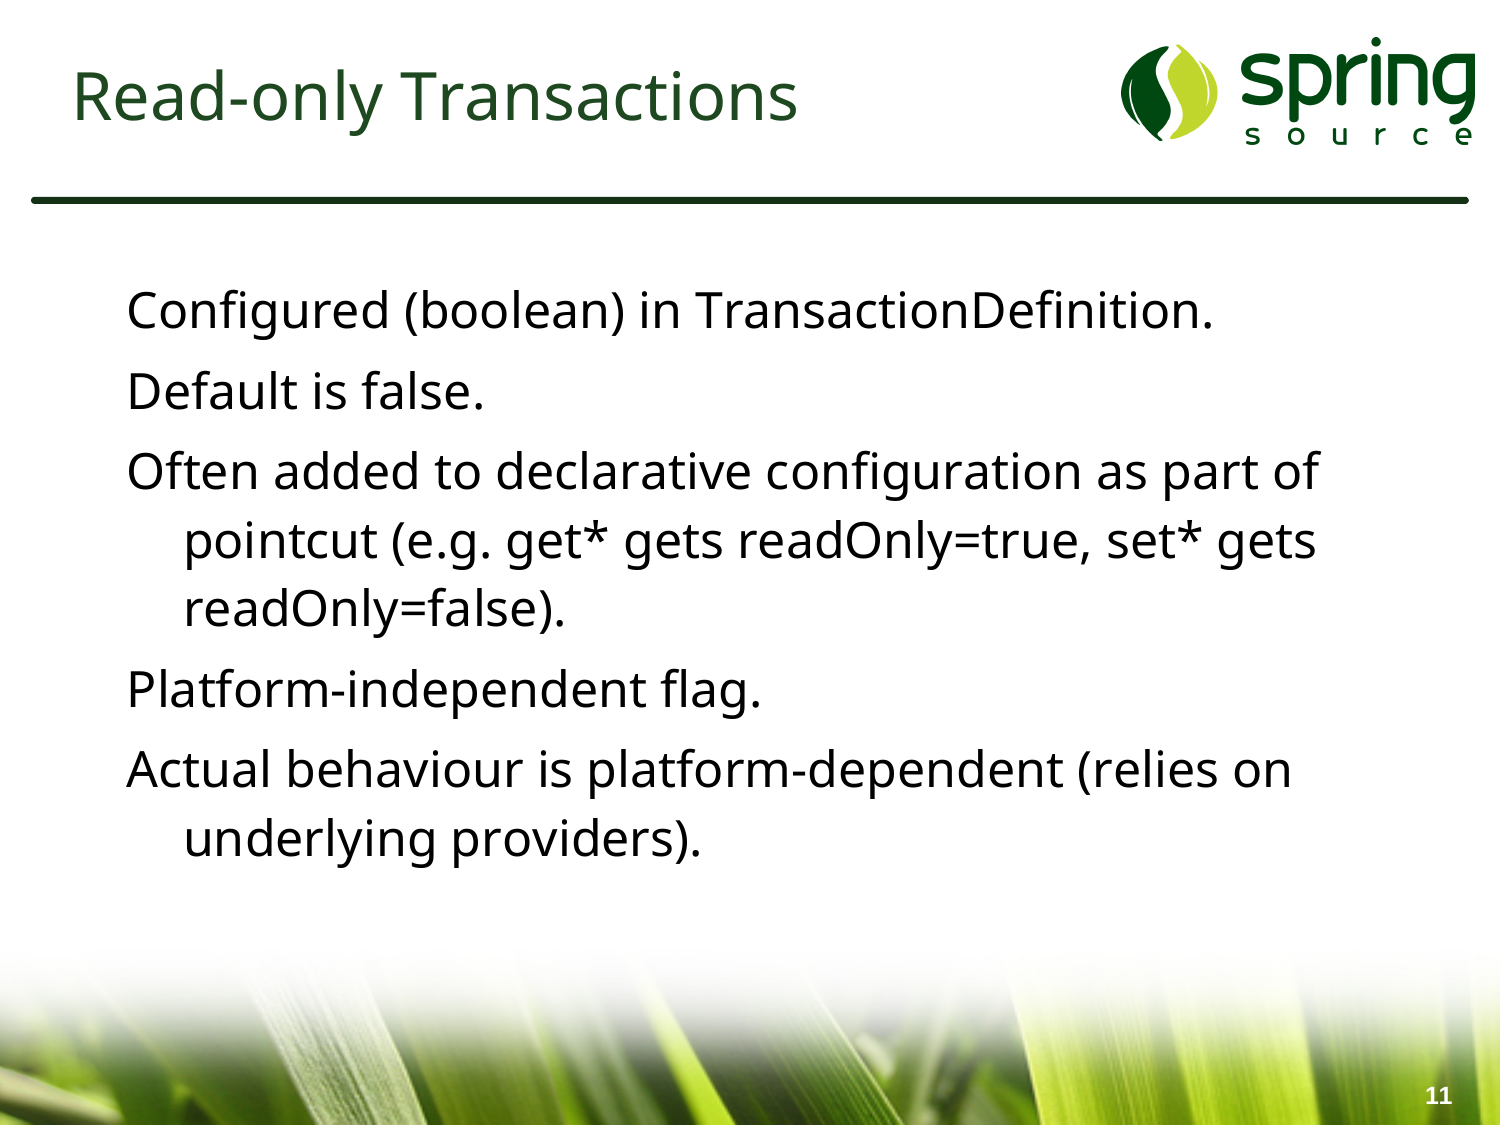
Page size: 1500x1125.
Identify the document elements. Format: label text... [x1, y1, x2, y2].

title Read-only Transactions [56, 13, 1089, 176]
picture [1121, 37, 1475, 145]
list Configured (boolean) in TransactionDefinition. Default is false. Often added to declarative configuration as part of pointcut (e.g. get* gets readOnly=true, set* gets readOnly=false). Platform-independent flag. Actual behaviour is platform-dependent (relies on underlying providers). [112, 267, 1387, 988]
picture [0, 944, 1500, 1125]
